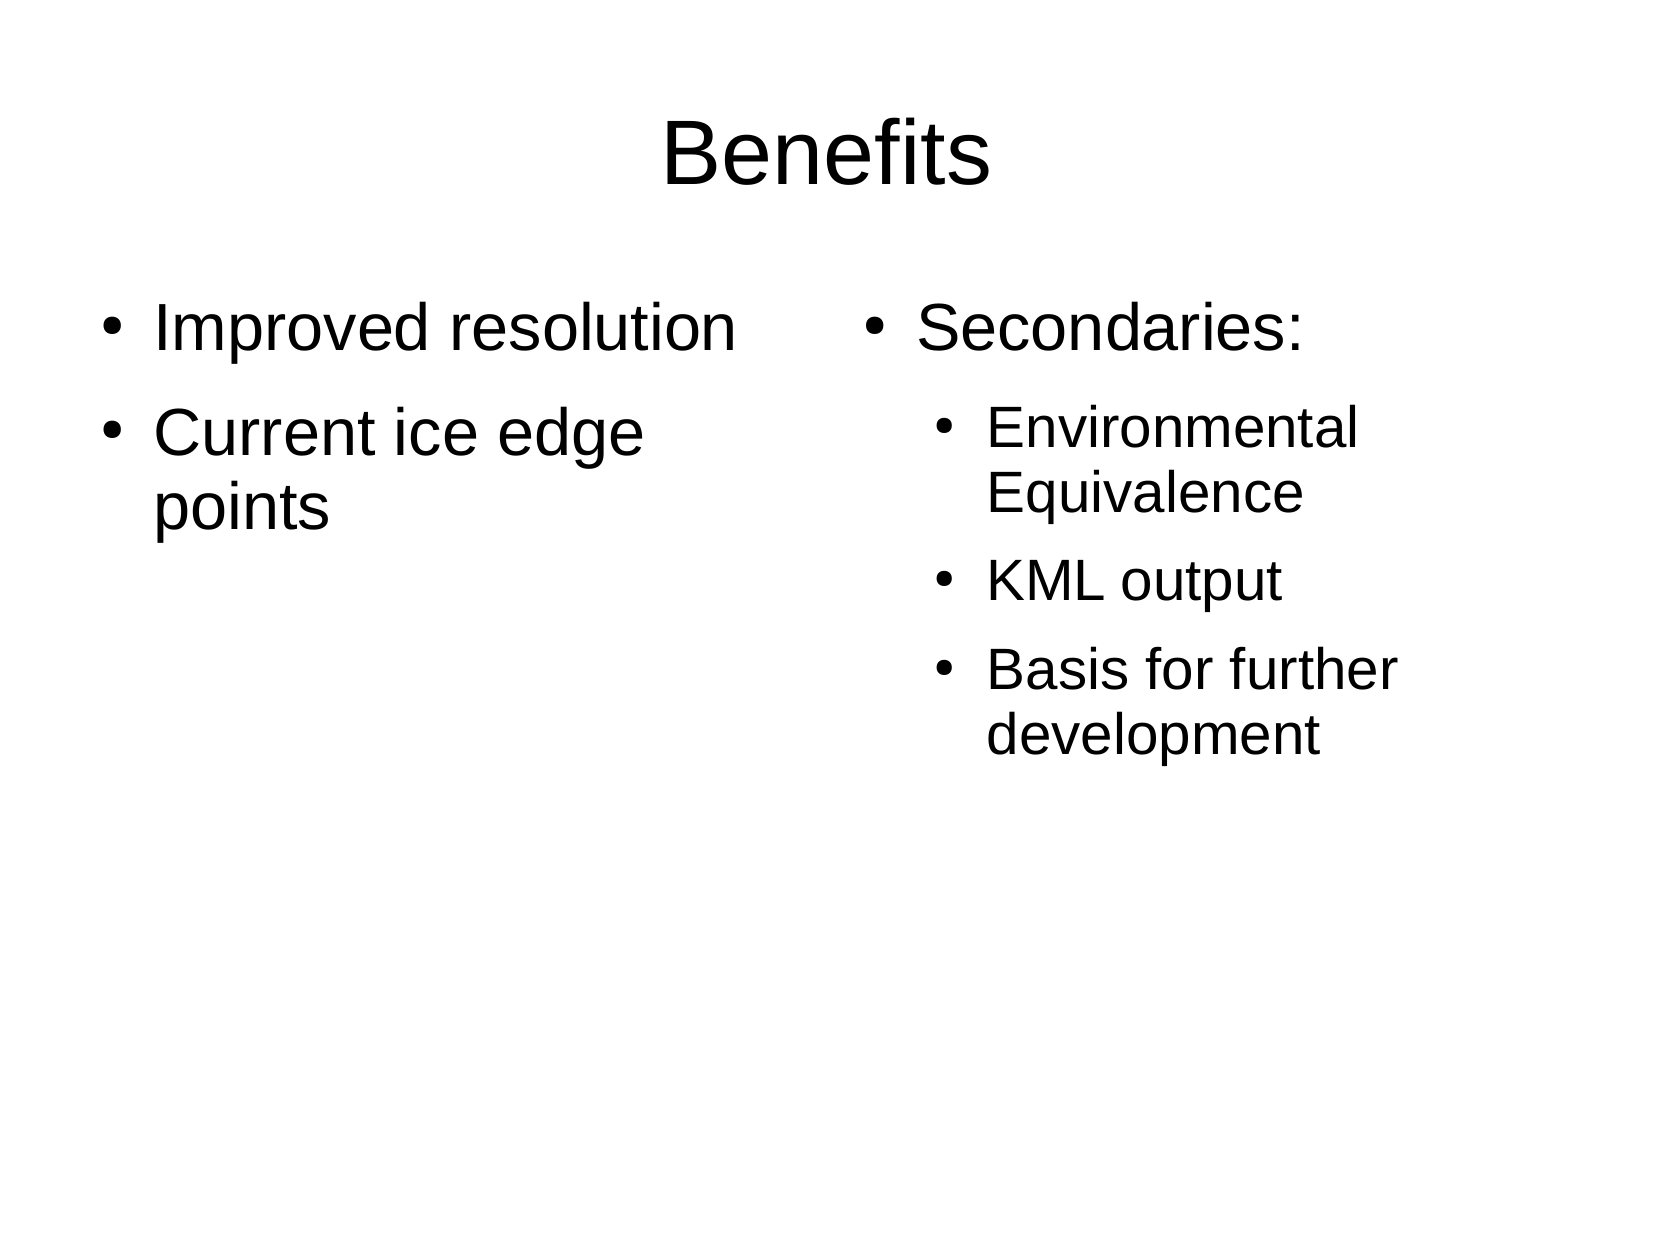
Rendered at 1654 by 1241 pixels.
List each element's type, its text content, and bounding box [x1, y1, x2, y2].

list Improved resolution Current ice edge points [82, 290, 809, 1109]
list Secondaries: Environmental Equivalence KML output Basis for further development [845, 290, 1572, 1094]
title Benefits [82, 49, 1571, 257]
